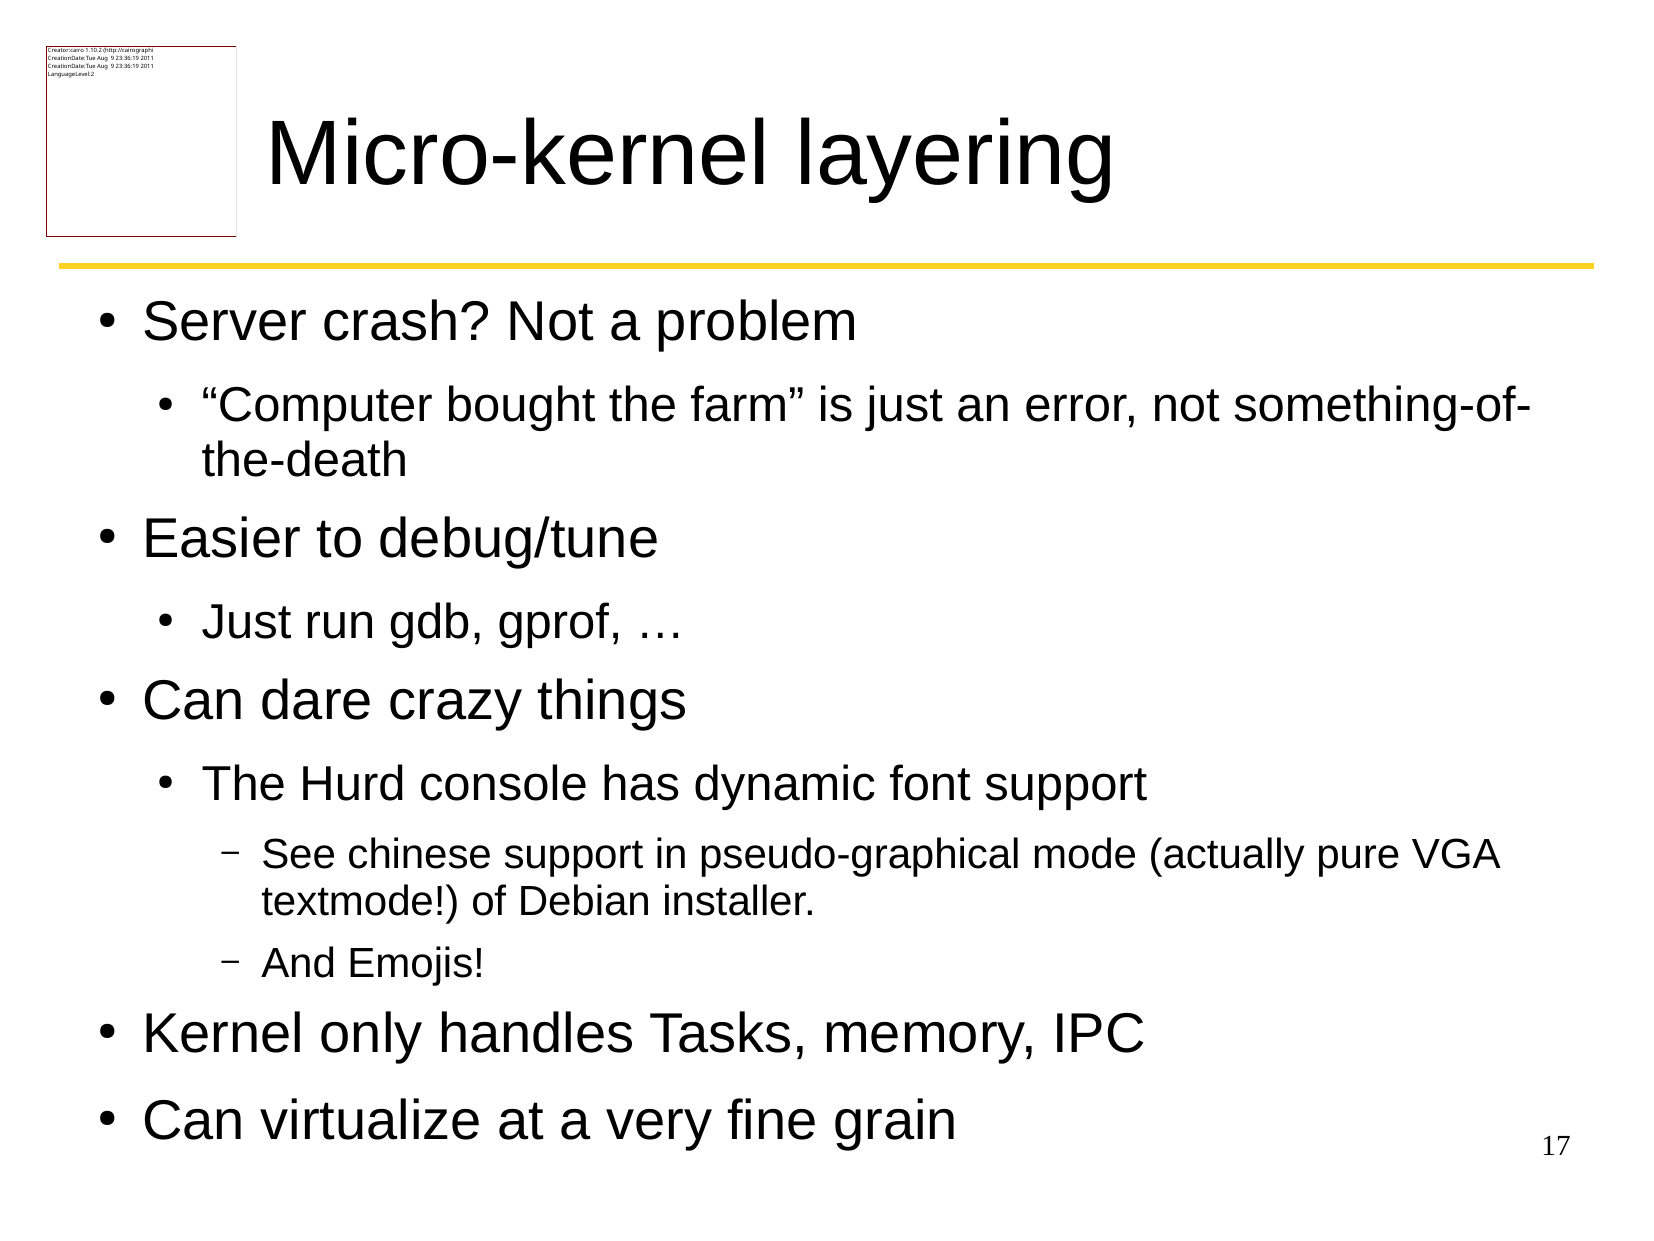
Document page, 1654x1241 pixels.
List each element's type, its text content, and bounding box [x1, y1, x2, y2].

list Server crash? Not a problem “Computer bought the farm” is just an error, not something-of-the-death Easier to debug/tune Just run gdb, gprof, … Can dare crazy things The Hurd console has dynamic font support See chinese support in pseudo-graphical mode (actually pure VGA textmode!) of Debian installer. And Emojis! Kernel only handles Tasks, memory, IPC Can virtualize at a very fine grain [82, 290, 1571, 1152]
title Micro-kernel layering [265, 49, 1571, 257]
